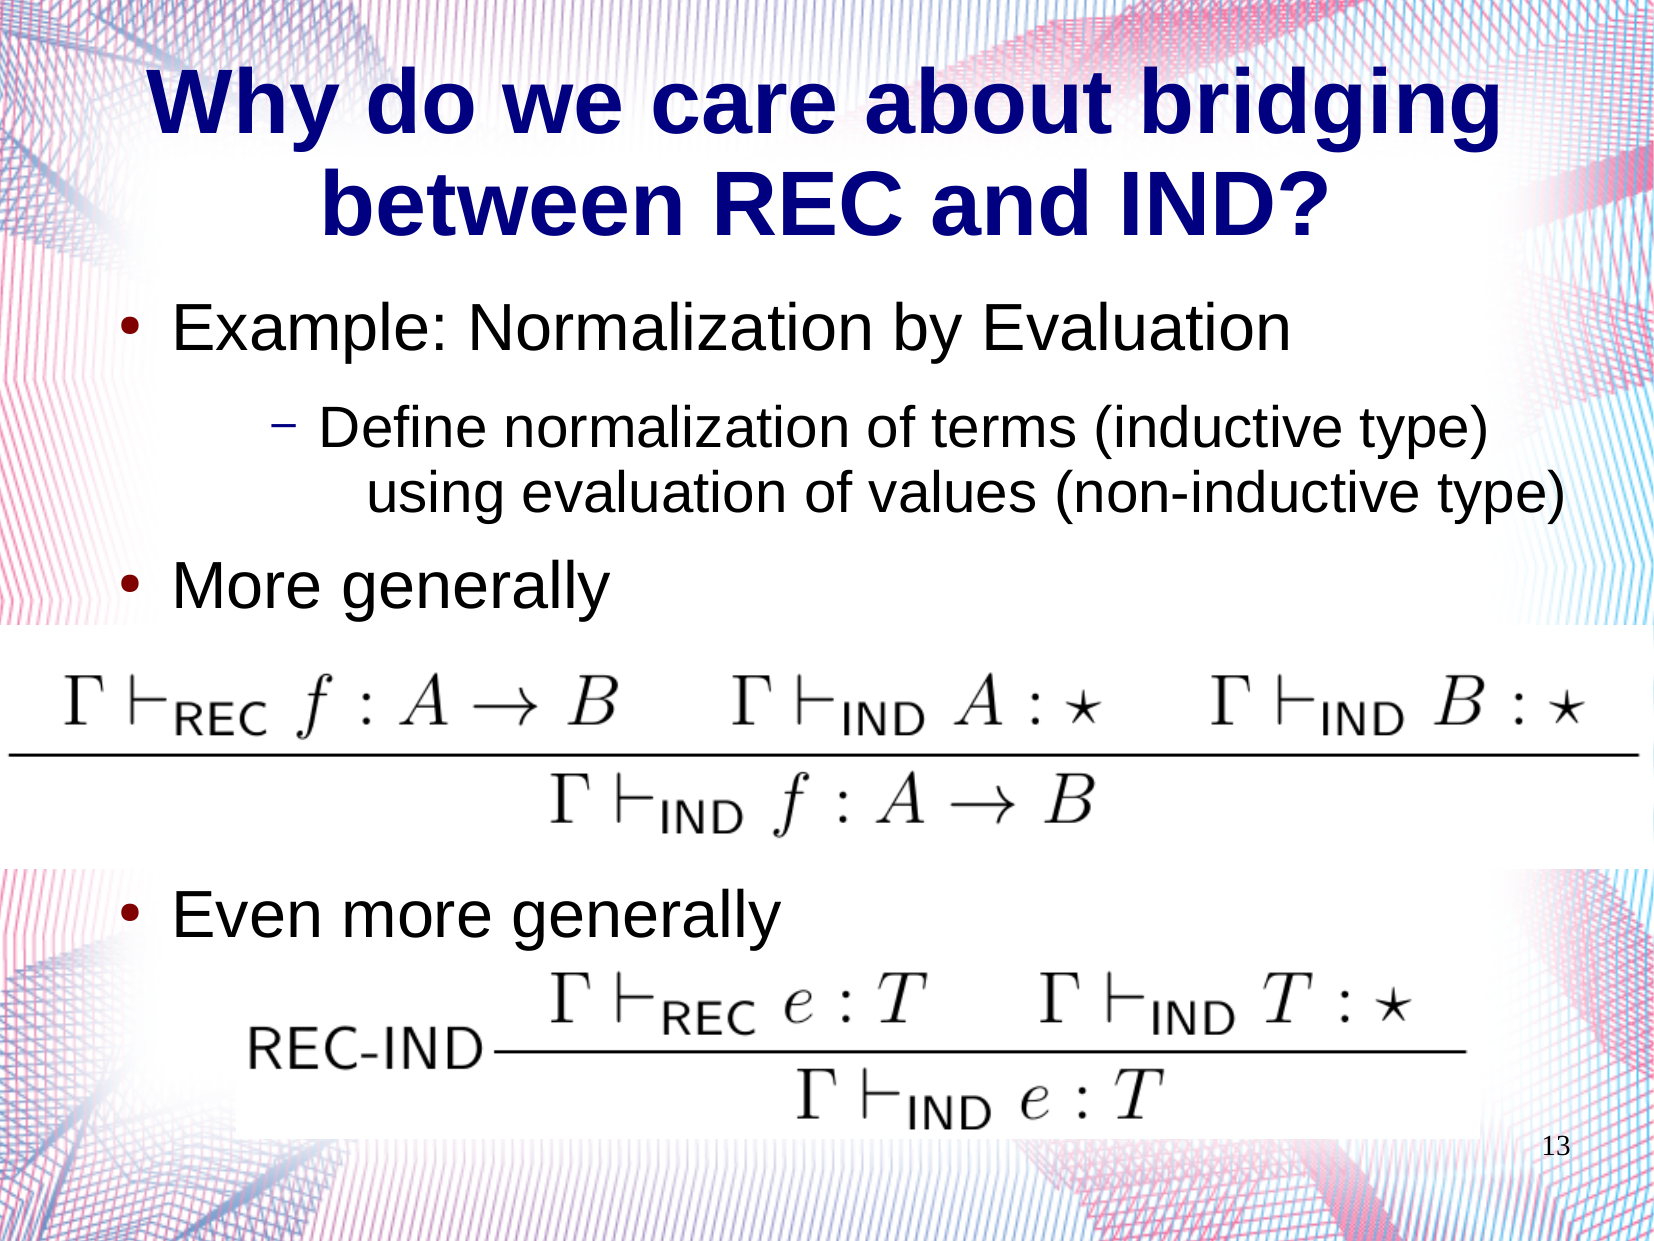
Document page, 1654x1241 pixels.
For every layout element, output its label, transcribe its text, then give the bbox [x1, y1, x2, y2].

title Why do we care about bridging between REC and IND? [82, 49, 1571, 257]
list Example: Normalization by Evaluation Define normalization of terms (inductive type) using evaluation of values (non-inductive type) More generally Even more generally [82, 290, 1571, 625]
picture [0, 0, 1654, 1241]
list Example: Normalization by Evaluation Define normalization of terms (inductive type) using evaluation of values (non-inductive type) More generally Even more generally [82, 870, 1571, 1109]
